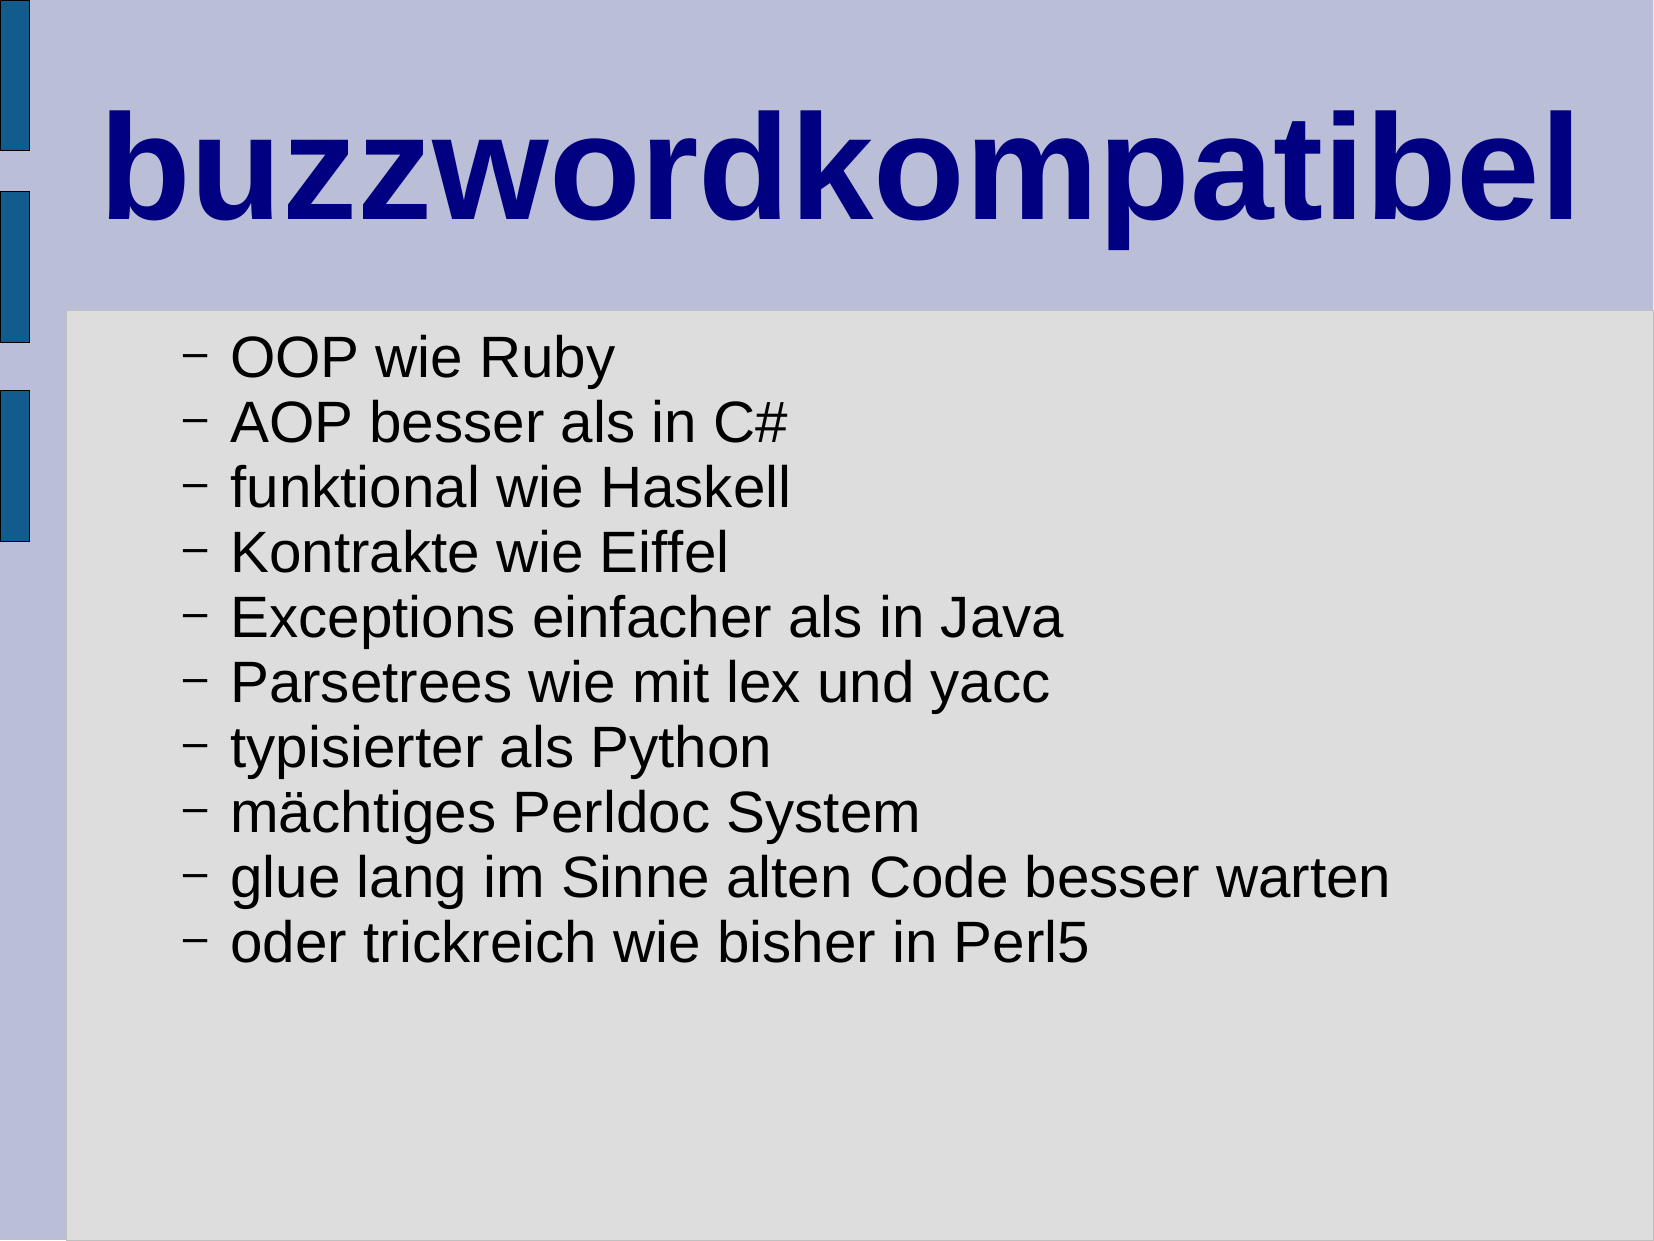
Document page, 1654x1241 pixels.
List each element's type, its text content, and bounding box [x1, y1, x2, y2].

title buzzwordkompatibel [88, 64, 1595, 272]
list OOP wie Ruby AOP besser als in C# funktional wie Haskell Kontrakte wie Eiffel Exceptions einfacher als in Java Parsetrees wie mit lex und yacc typisierter als Python mächtiges Perldoc System glue lang im Sinne alten Code besser warten oder trickreich wie bisher in Perl5 [88, 324, 1501, 1063]
